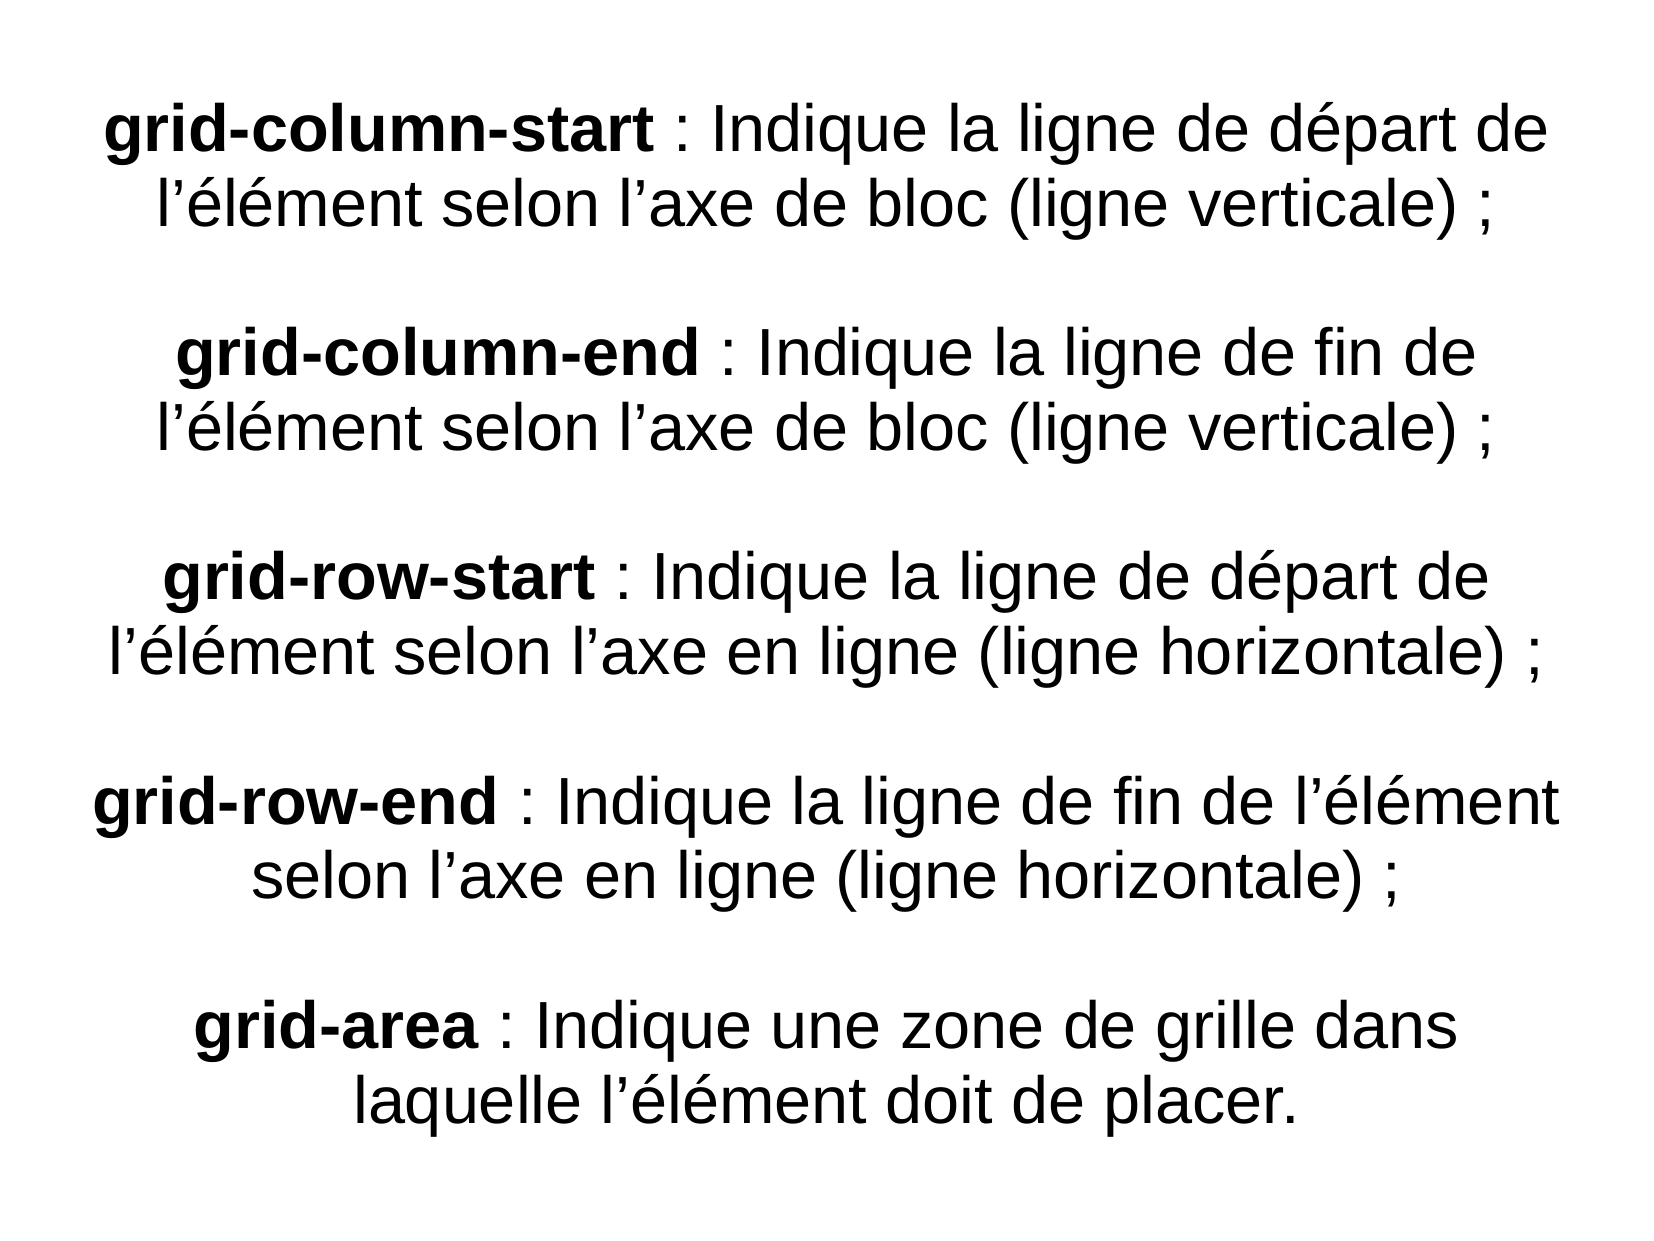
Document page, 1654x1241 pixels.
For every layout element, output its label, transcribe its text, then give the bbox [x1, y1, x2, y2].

subtitle grid-column-start : Indique la ligne de départ de l’élément selon l’axe de bloc (ligne verticale) ; grid-column-end : Indique la ligne de fin de l’élément selon l’axe de bloc (ligne verticale) ; grid-row-start : Indique la ligne de départ de l’élément selon l’axe en ligne (ligne horizontale) ; grid-row-end : Indique la ligne de fin de l’élément selon l’axe en ligne (ligne horizontale) ; grid-area : Indique une zone de grille dans laquelle l’élément doit de placer. [82, 47, 1571, 1182]
